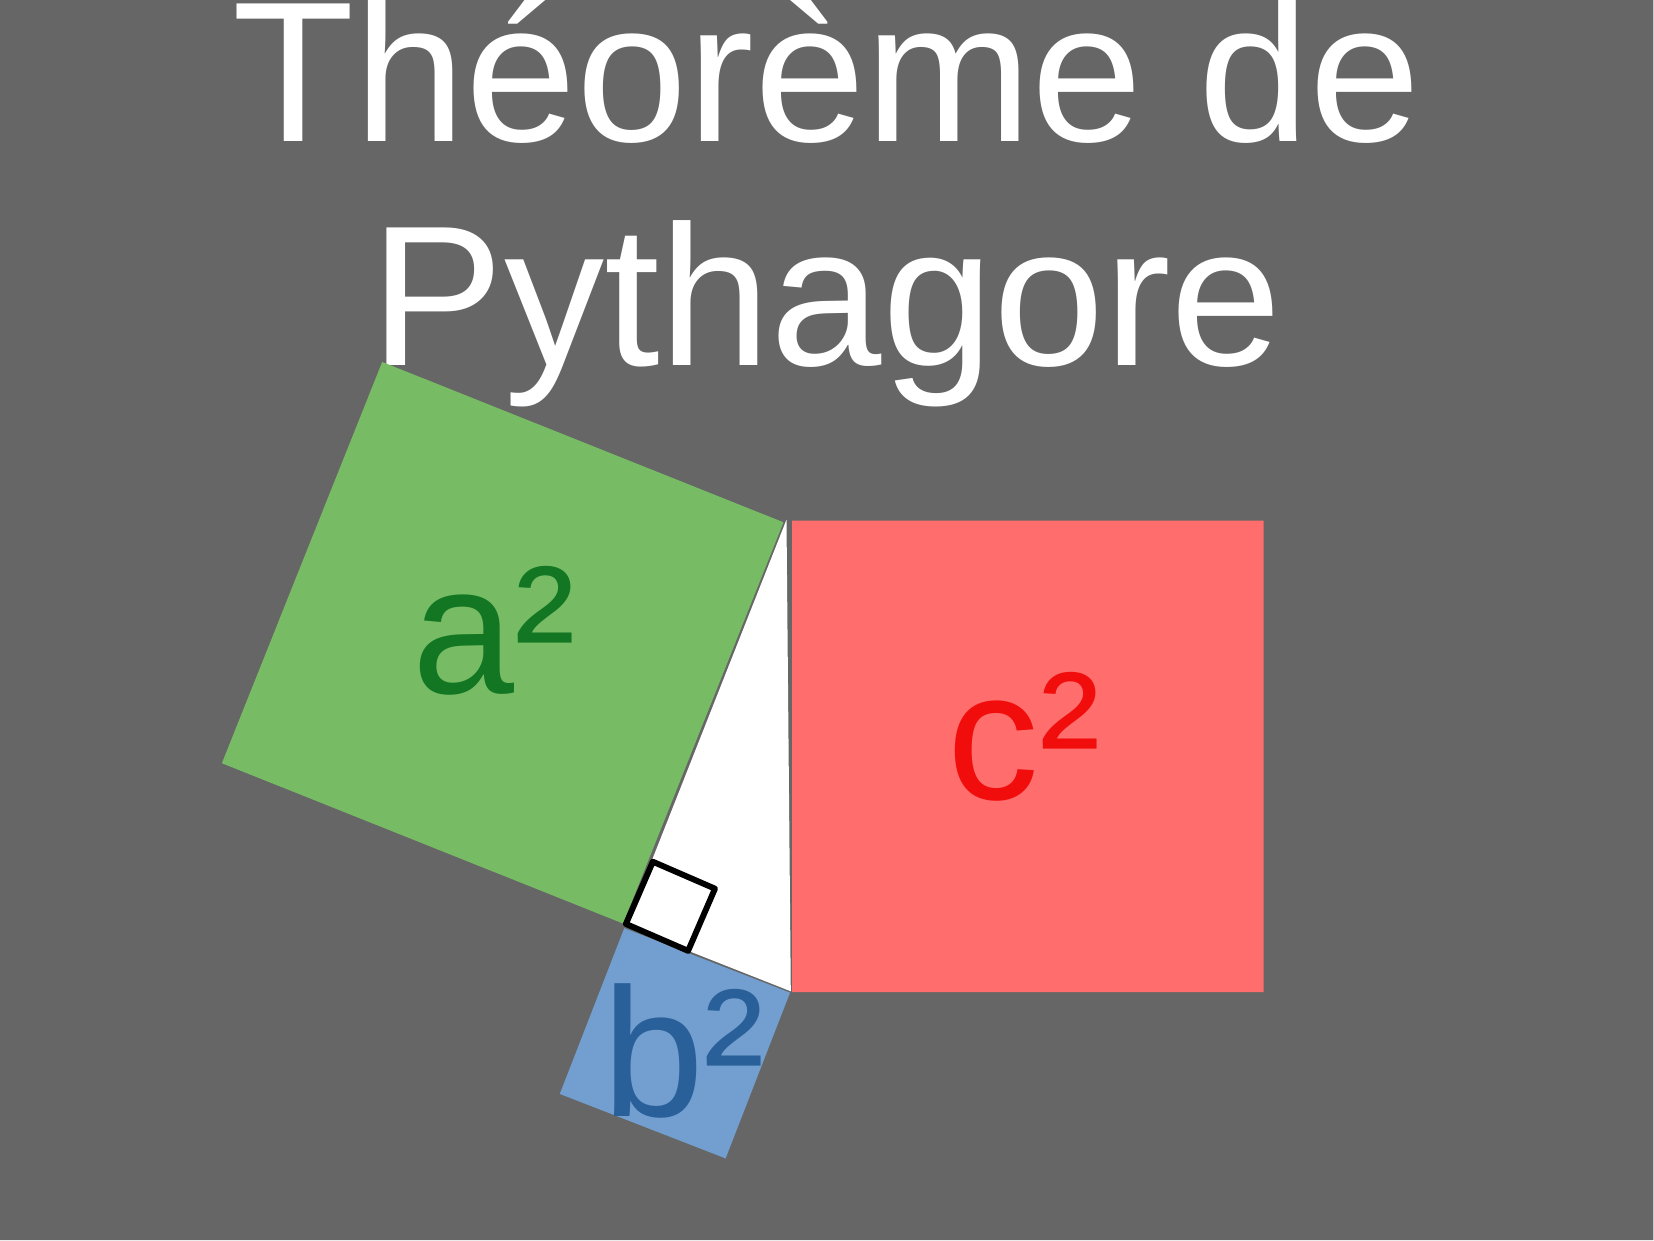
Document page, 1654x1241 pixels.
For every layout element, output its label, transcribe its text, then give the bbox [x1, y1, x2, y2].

text_box a² [397, 519, 591, 745]
text_box [0, 0, 1654, 1241]
text_box b² [587, 942, 780, 1168]
title Théorème de Pythagore [177, 0, 1477, 520]
text_box c² [933, 625, 1126, 851]
